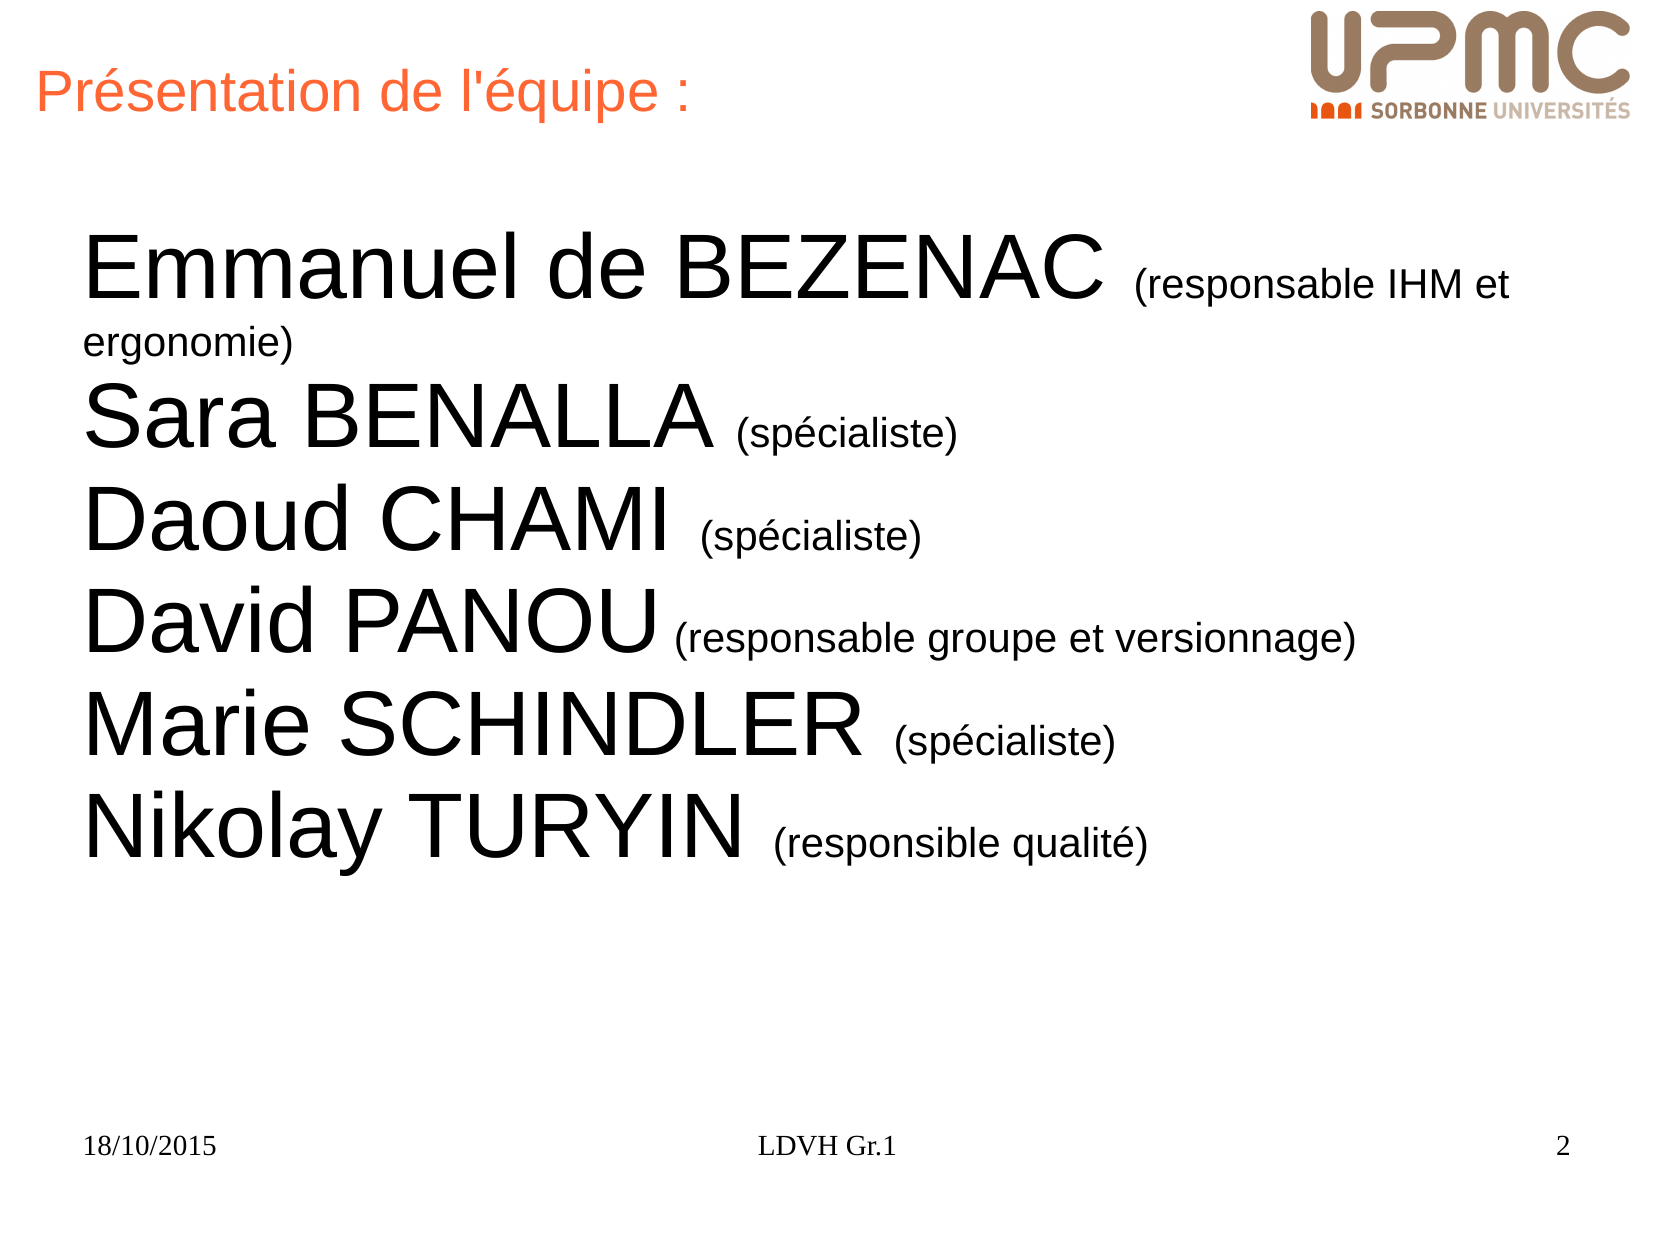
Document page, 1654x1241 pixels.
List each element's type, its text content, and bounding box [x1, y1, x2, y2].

picture [1311, 11, 1630, 120]
title Présentation de l'équipe : [35, 23, 1241, 160]
title Emmanuel de BEZENAC (responsable IHM et ergonomie) Sara BENALLA (spécialiste) Daoud CHAMI (spécialiste) David PANOU (responsable groupe et versionnage) Marie SCHINDLER (spécialiste) Nikolay TURYIN (responsible qualité) [82, 214, 1571, 879]
